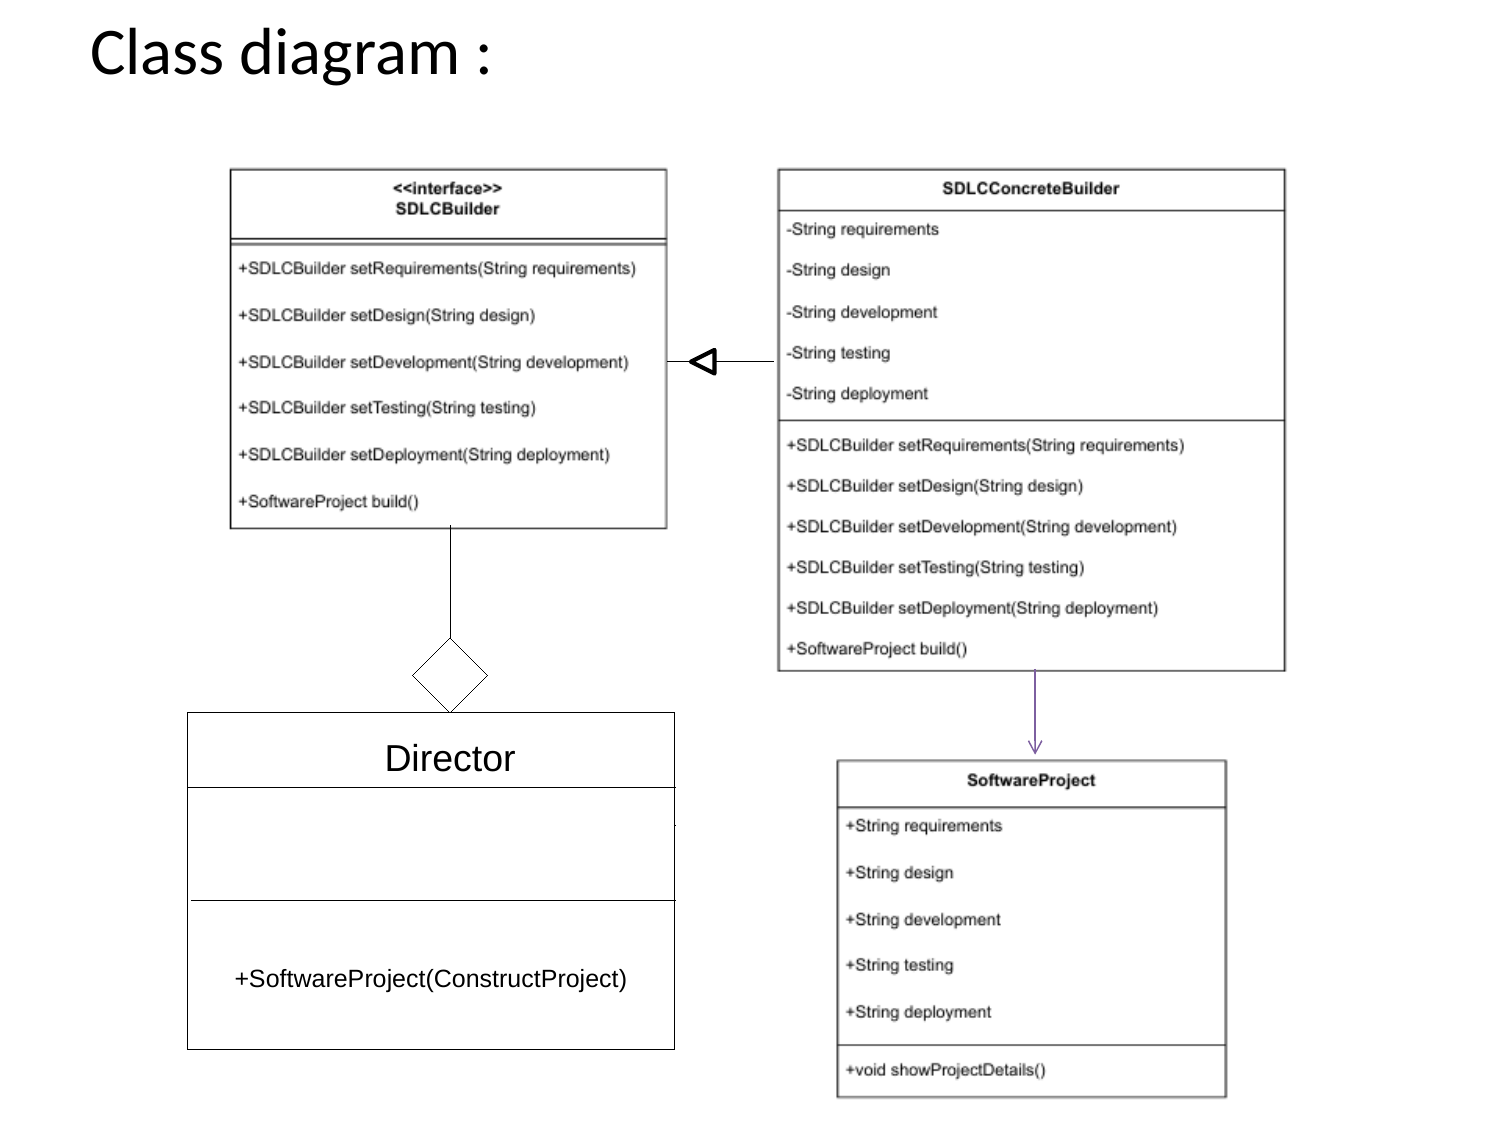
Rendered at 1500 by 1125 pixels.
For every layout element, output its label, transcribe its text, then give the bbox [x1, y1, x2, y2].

list Class diagram : [75, 0, 1425, 1087]
text_box +SoftwareProject(ConstructProject) [187, 788, 675, 1050]
text_box [412, 637, 488, 713]
text_box [690, 349, 715, 374]
text_box +SoftwareProject(ConstructProject) [187, 712, 675, 787]
picture [191, 160, 1309, 1115]
text_box Director [337, 728, 563, 787]
